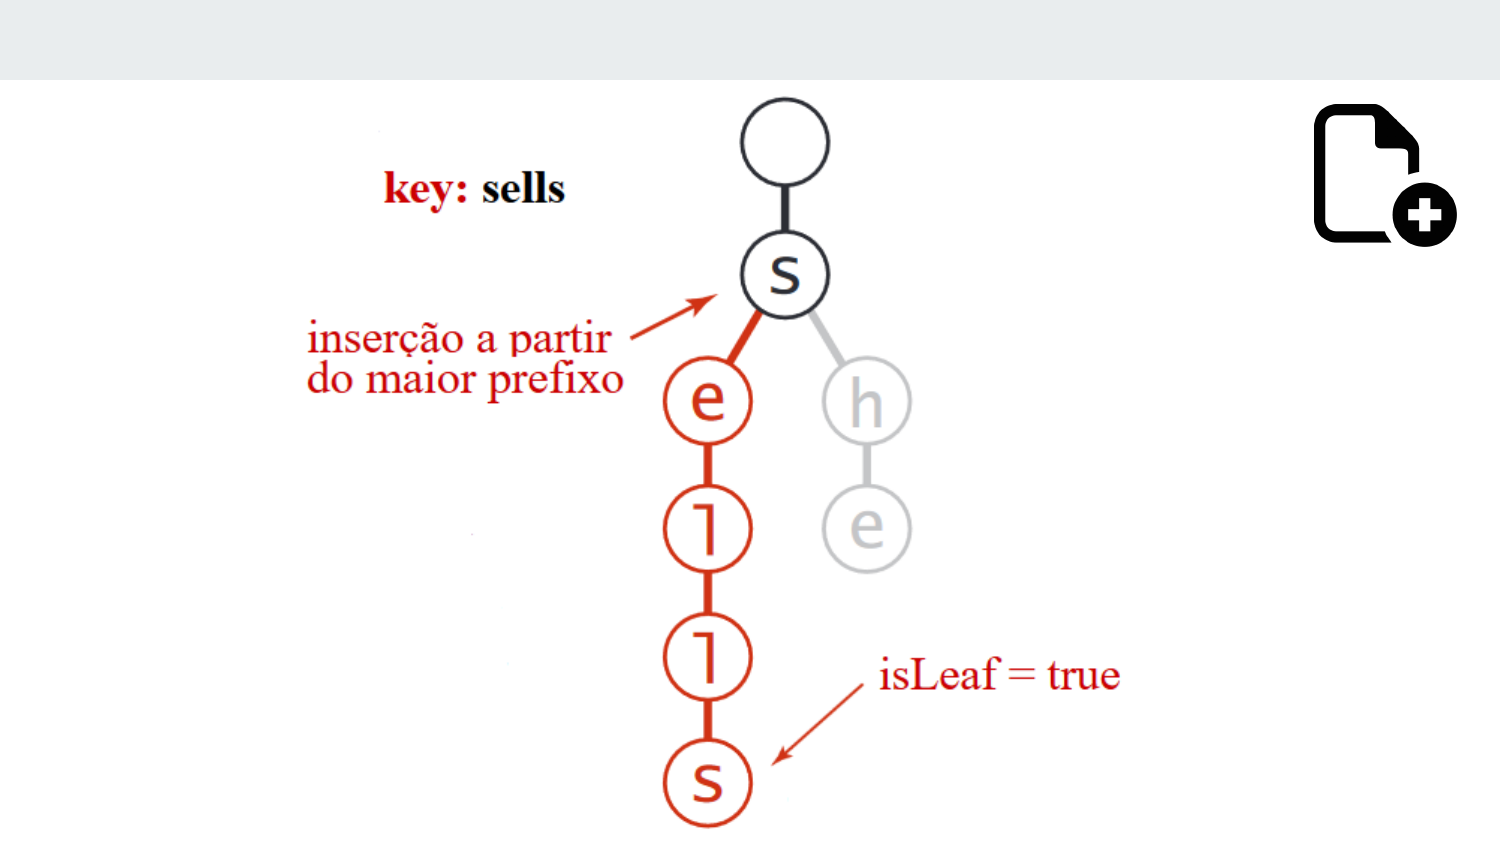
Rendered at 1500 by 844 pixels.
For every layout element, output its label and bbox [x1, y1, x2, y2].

picture [72, 83, 1313, 844]
picture [1314, 104, 1460, 250]
